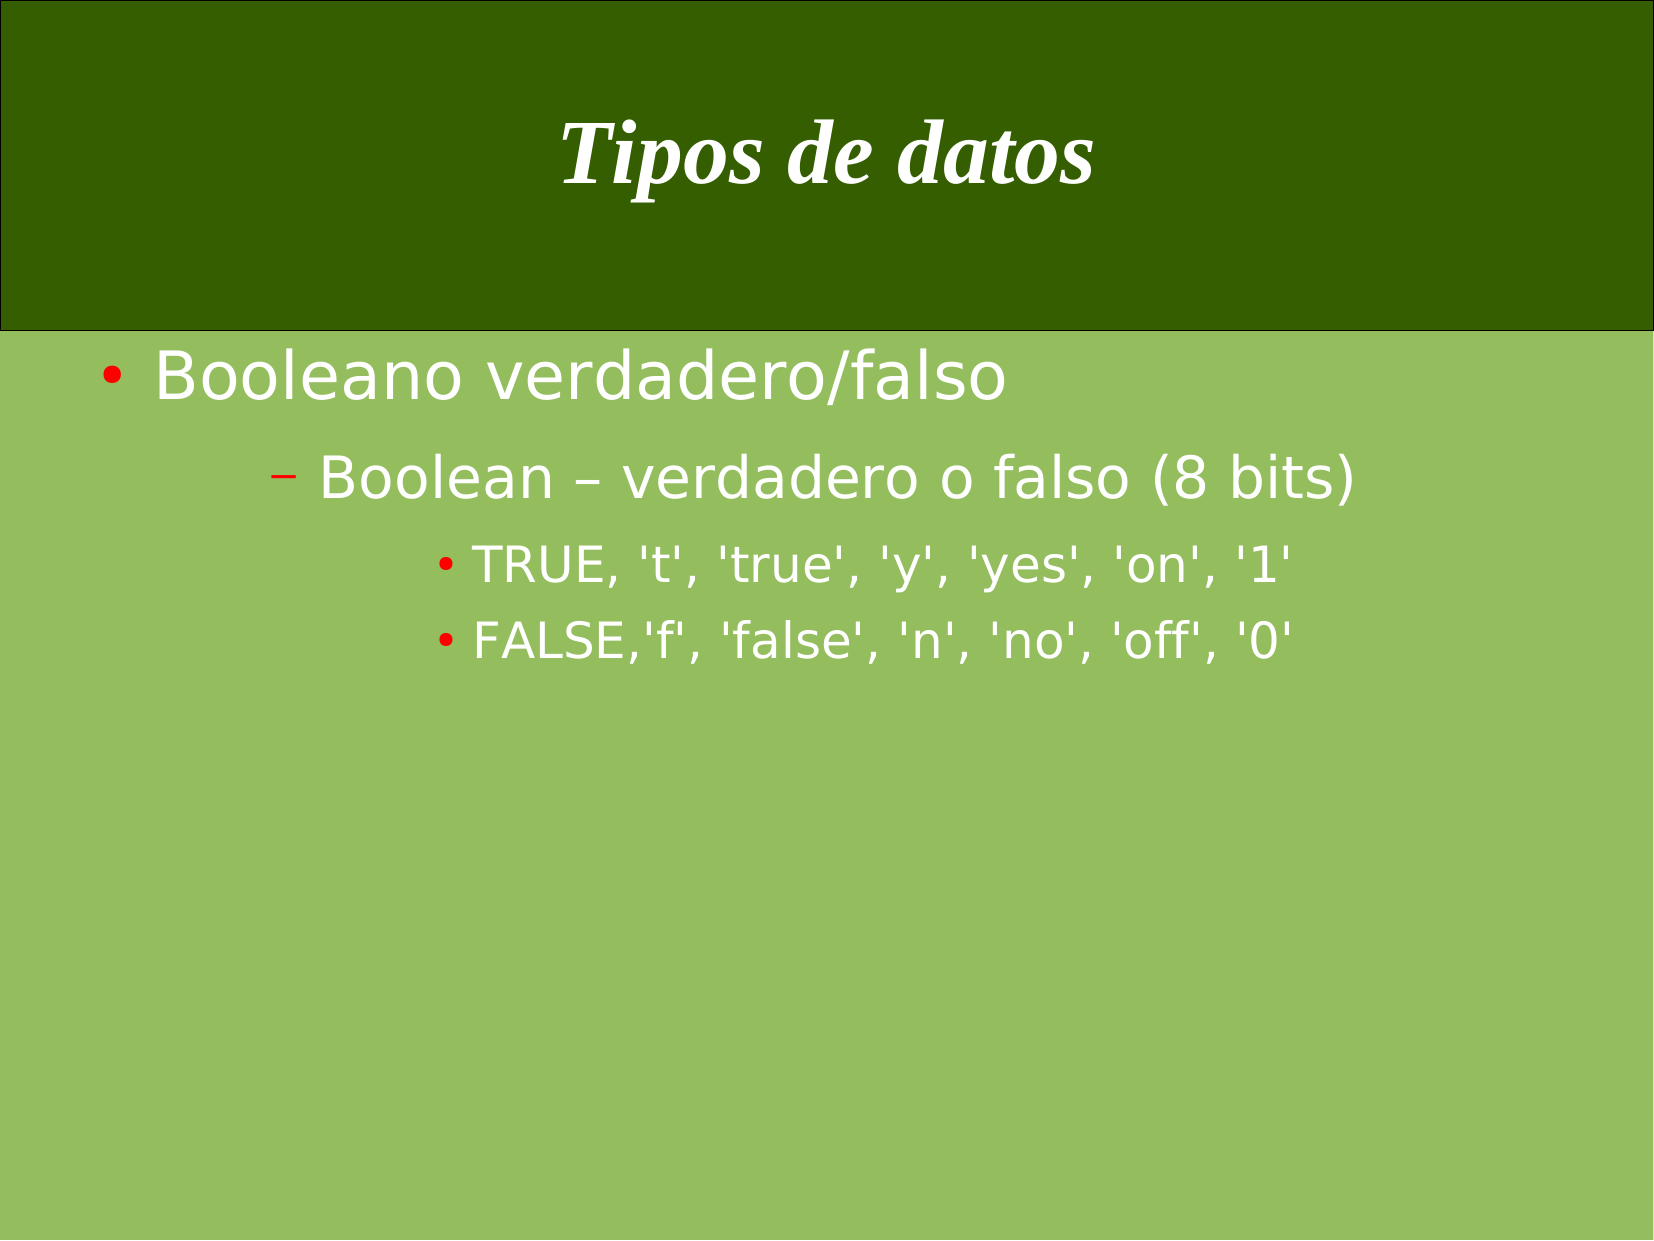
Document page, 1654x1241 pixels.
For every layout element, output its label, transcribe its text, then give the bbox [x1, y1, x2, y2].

title Tipos de datos [82, 49, 1571, 257]
list Booleano verdadero/falso Boolean – verdadero o falso (8 bits) TRUE, 't', 'true', 'y', 'yes', 'on', '1' FALSE,'f', 'false', 'n', 'no', 'off', '0' [82, 337, 1571, 1057]
